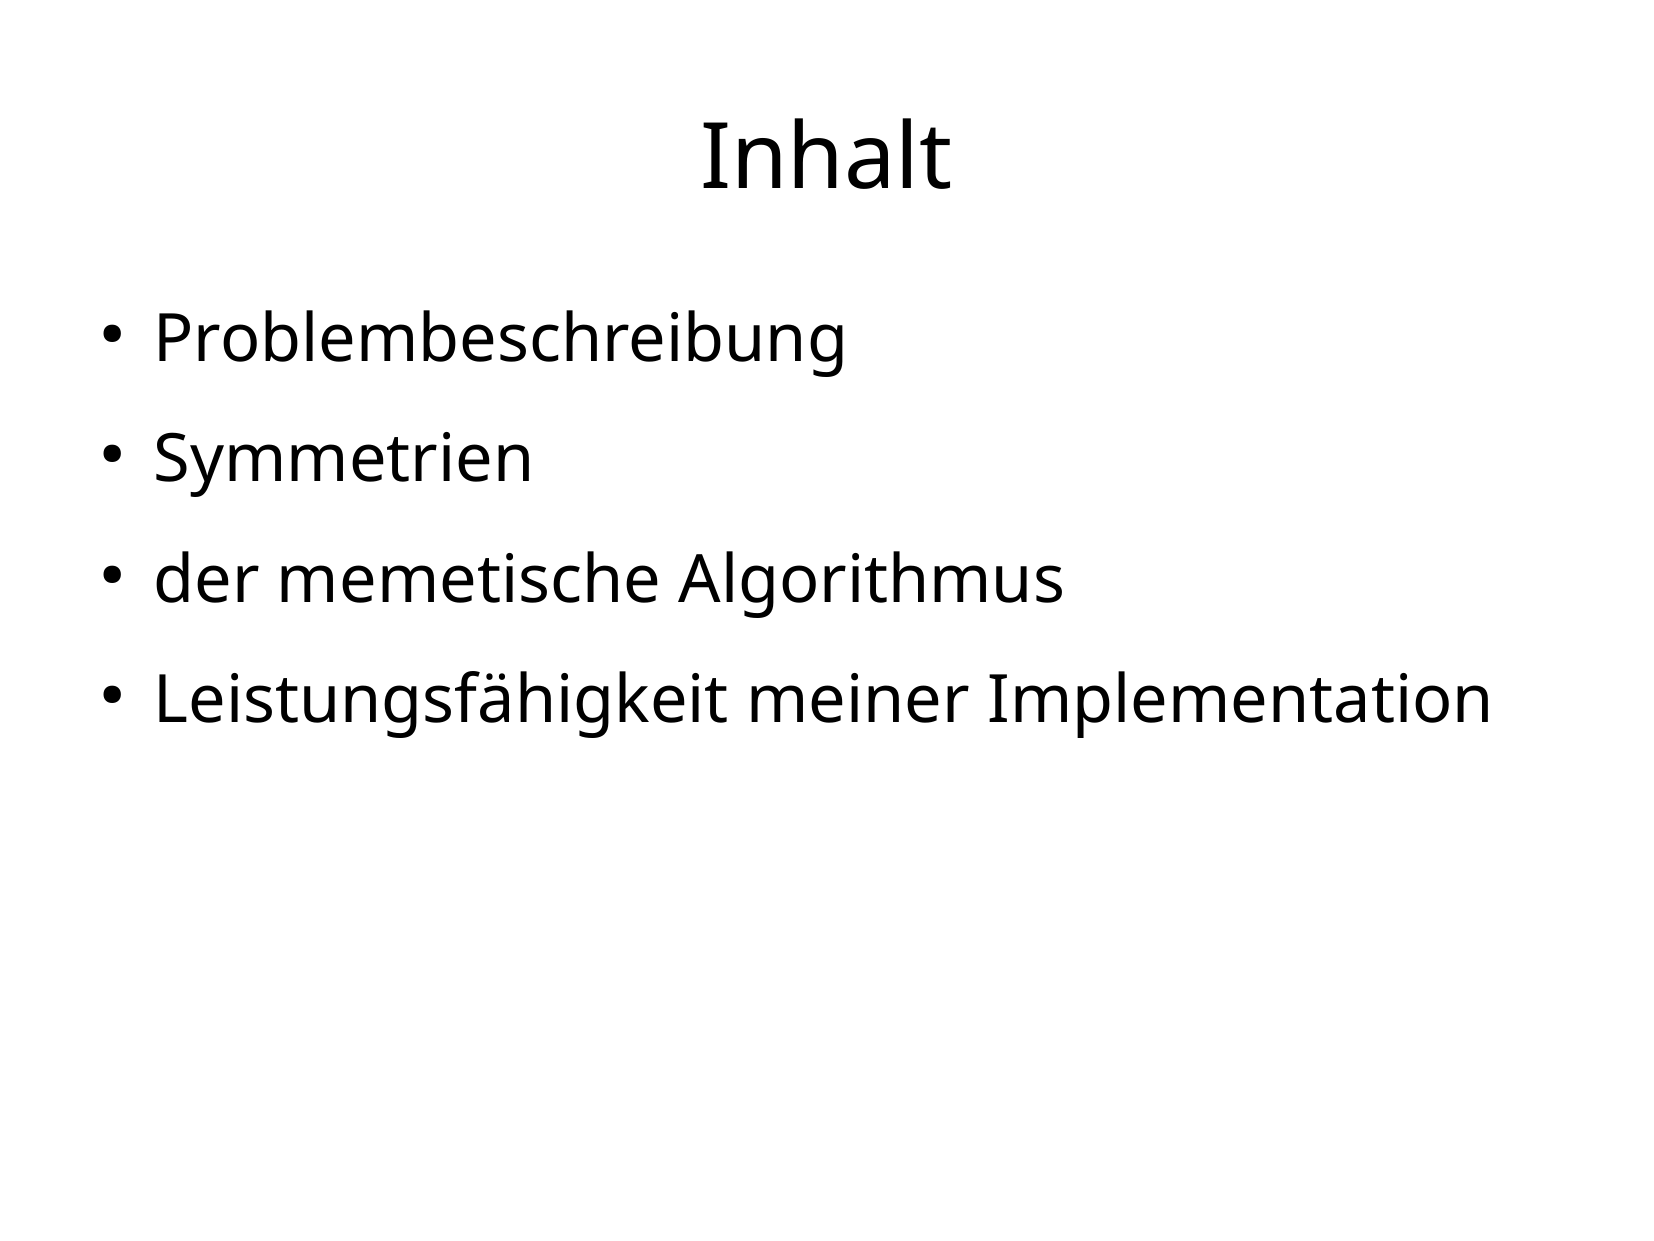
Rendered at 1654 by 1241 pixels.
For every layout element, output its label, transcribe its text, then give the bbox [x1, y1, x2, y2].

list Problembeschreibung Symmetrien der memetische Algorithmus Leistungsfähigkeit meiner Implementation [82, 290, 1571, 1010]
title Inhalt [82, 49, 1571, 257]
